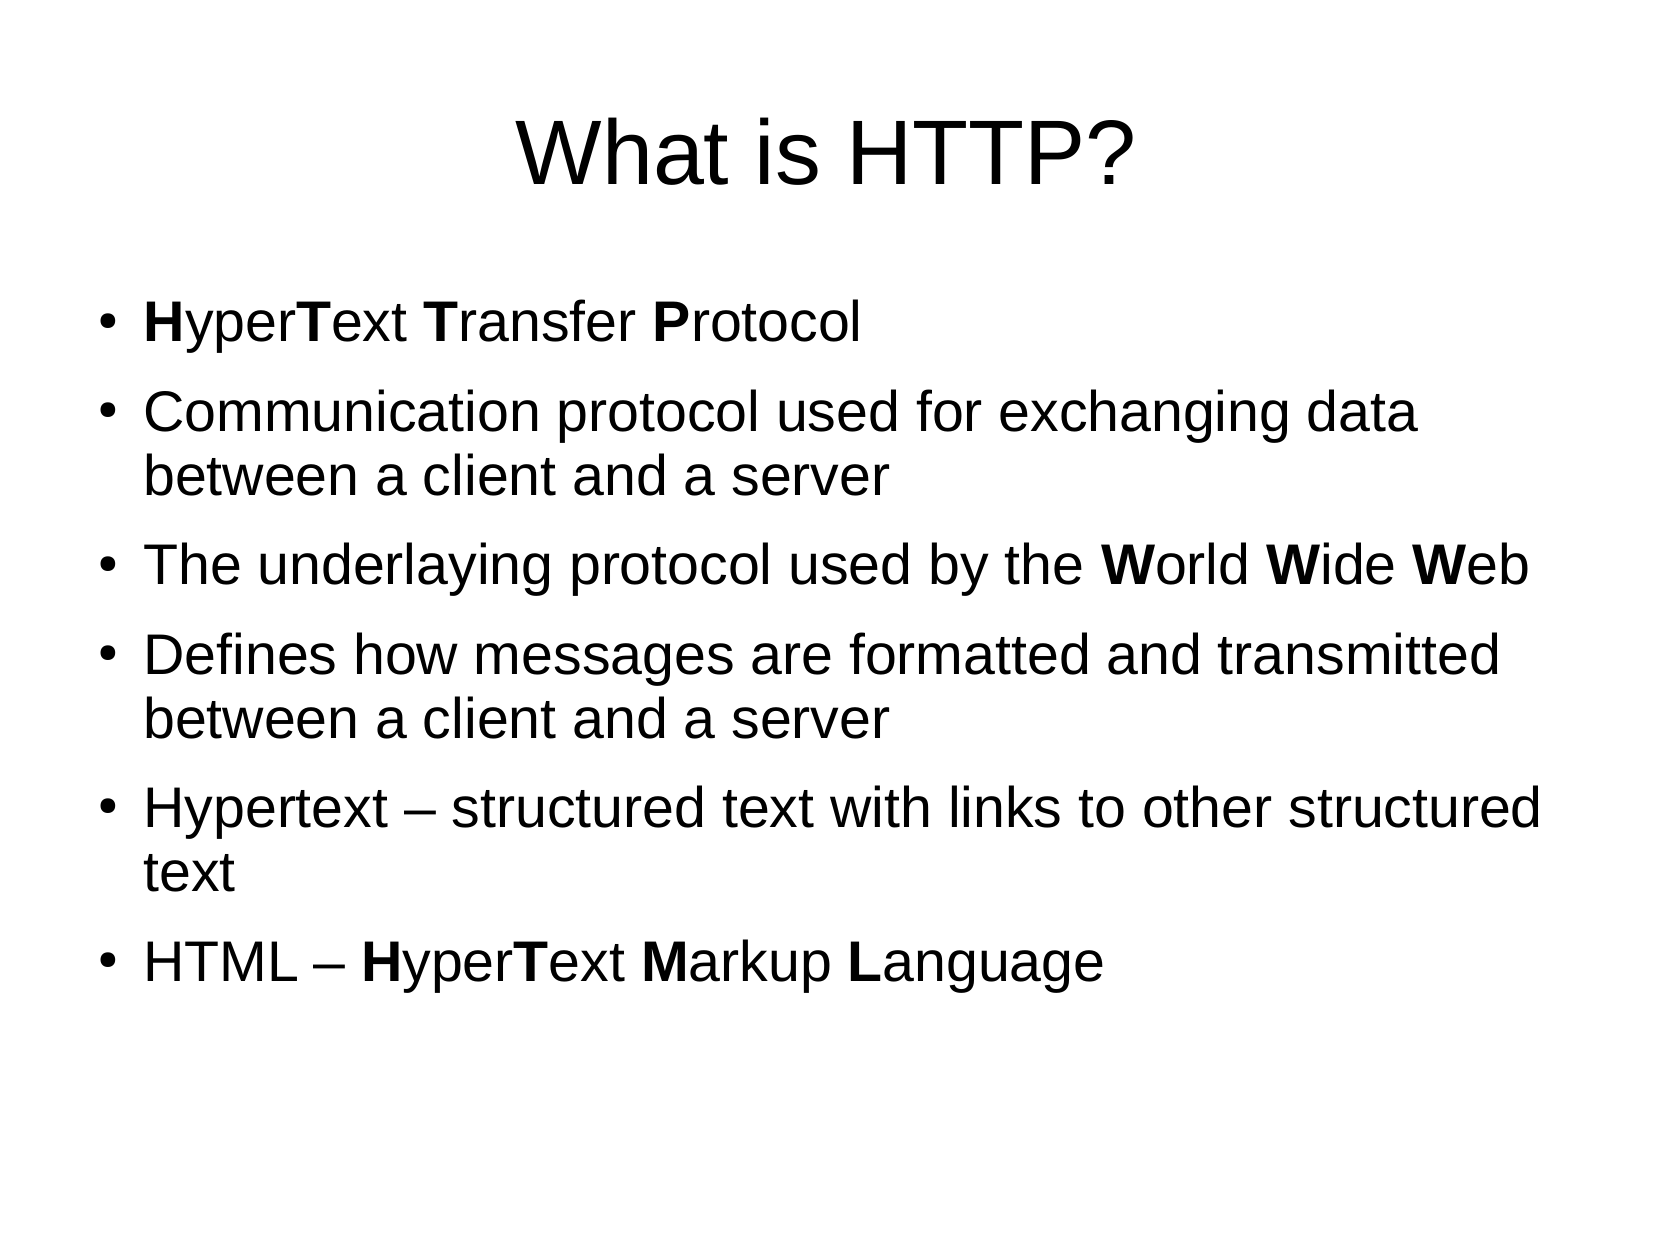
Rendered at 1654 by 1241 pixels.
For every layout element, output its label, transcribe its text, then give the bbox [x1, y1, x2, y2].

title What is HTTP? [82, 49, 1571, 257]
list HyperText Transfer Protocol Communication protocol used for exchanging data between a client and a server The underlaying protocol used by the World Wide Web Defines how messages are formatted and transmitted between a client and a server Hypertext – structured text with links to other structured text HTML – HyperText Markup Language [82, 290, 1571, 1010]
